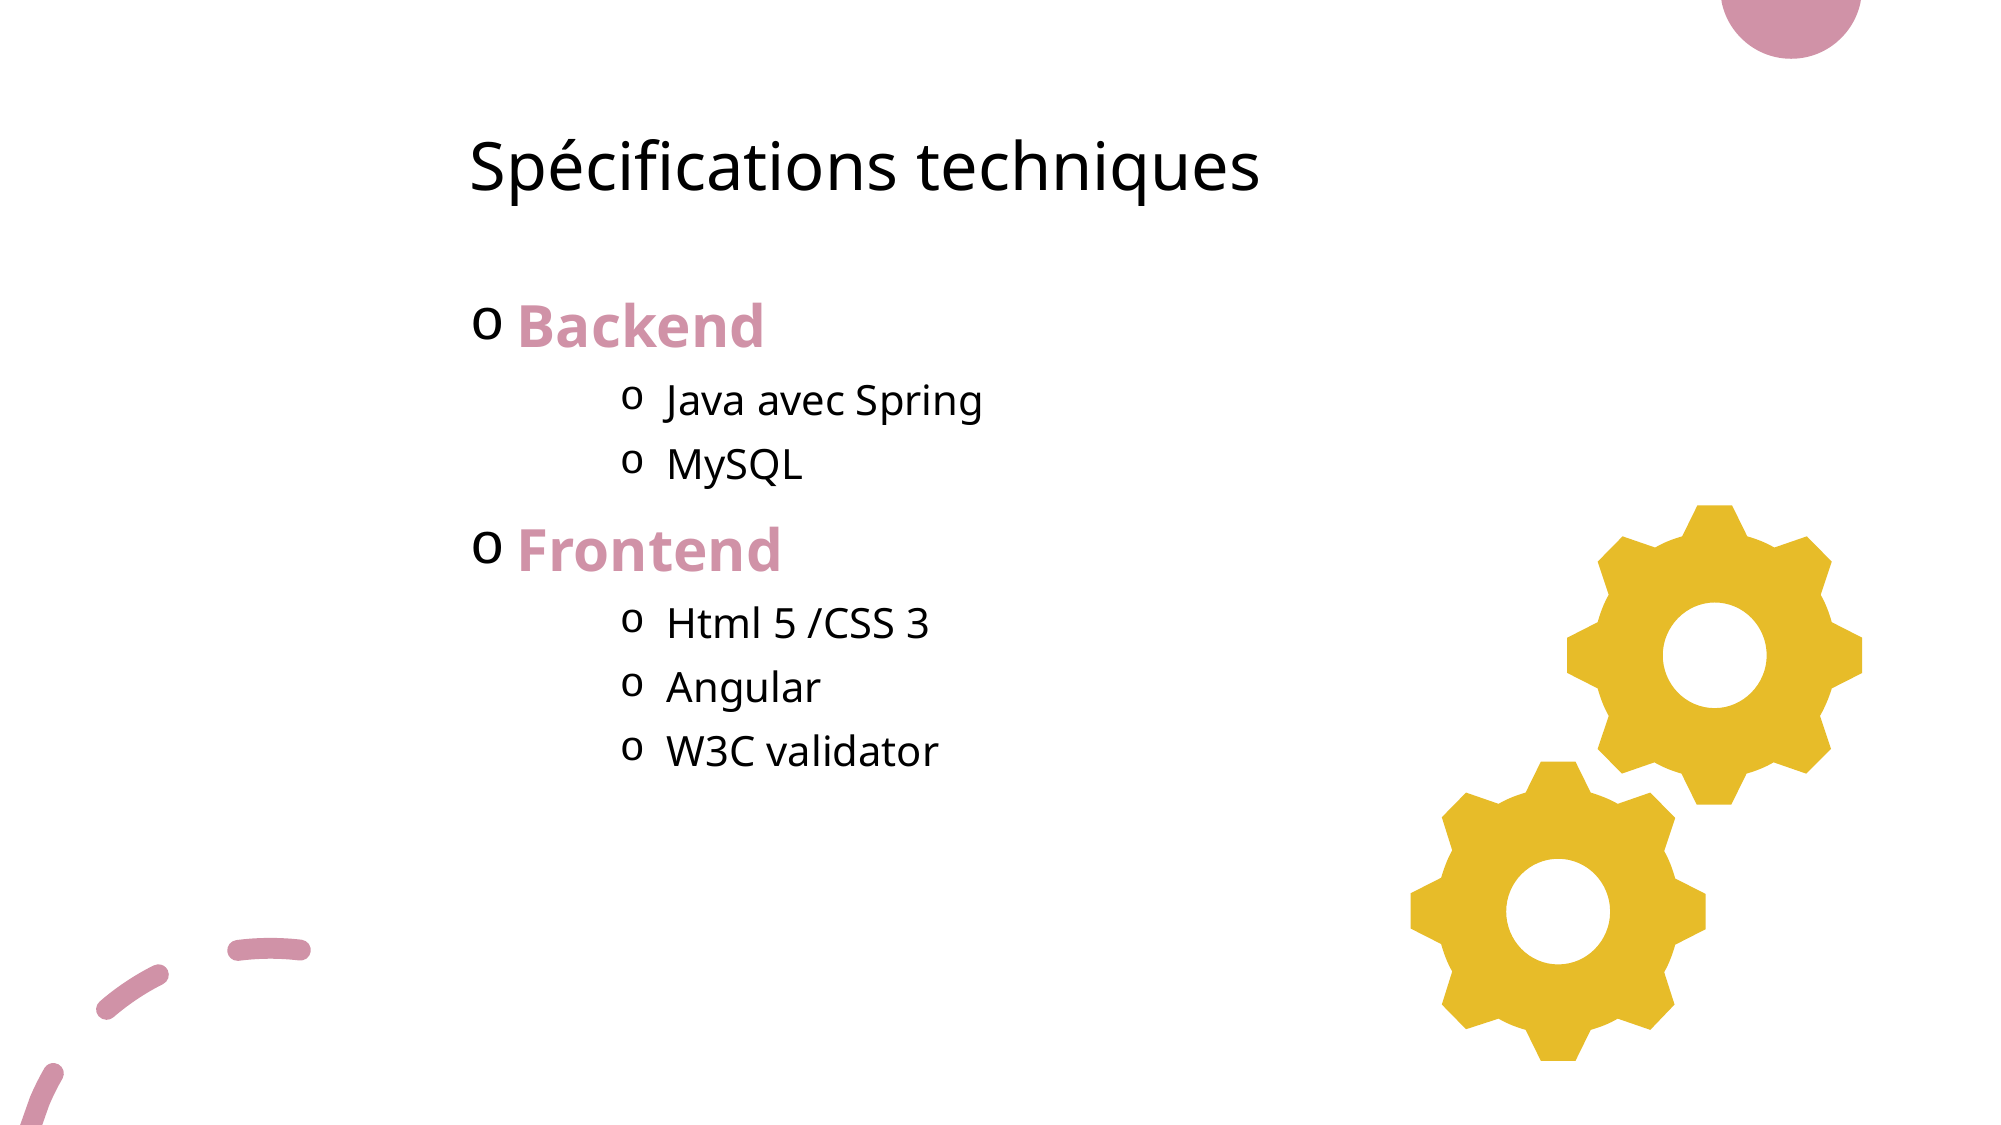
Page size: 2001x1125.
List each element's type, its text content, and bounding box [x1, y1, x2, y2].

title Spécifications techniques [454, 59, 1328, 278]
list Backend Java avec Spring MySQL Frontend Html 5 /CSS 3 Angular W3C validator [454, 277, 1231, 911]
text_box [1301, 442, 1972, 1125]
